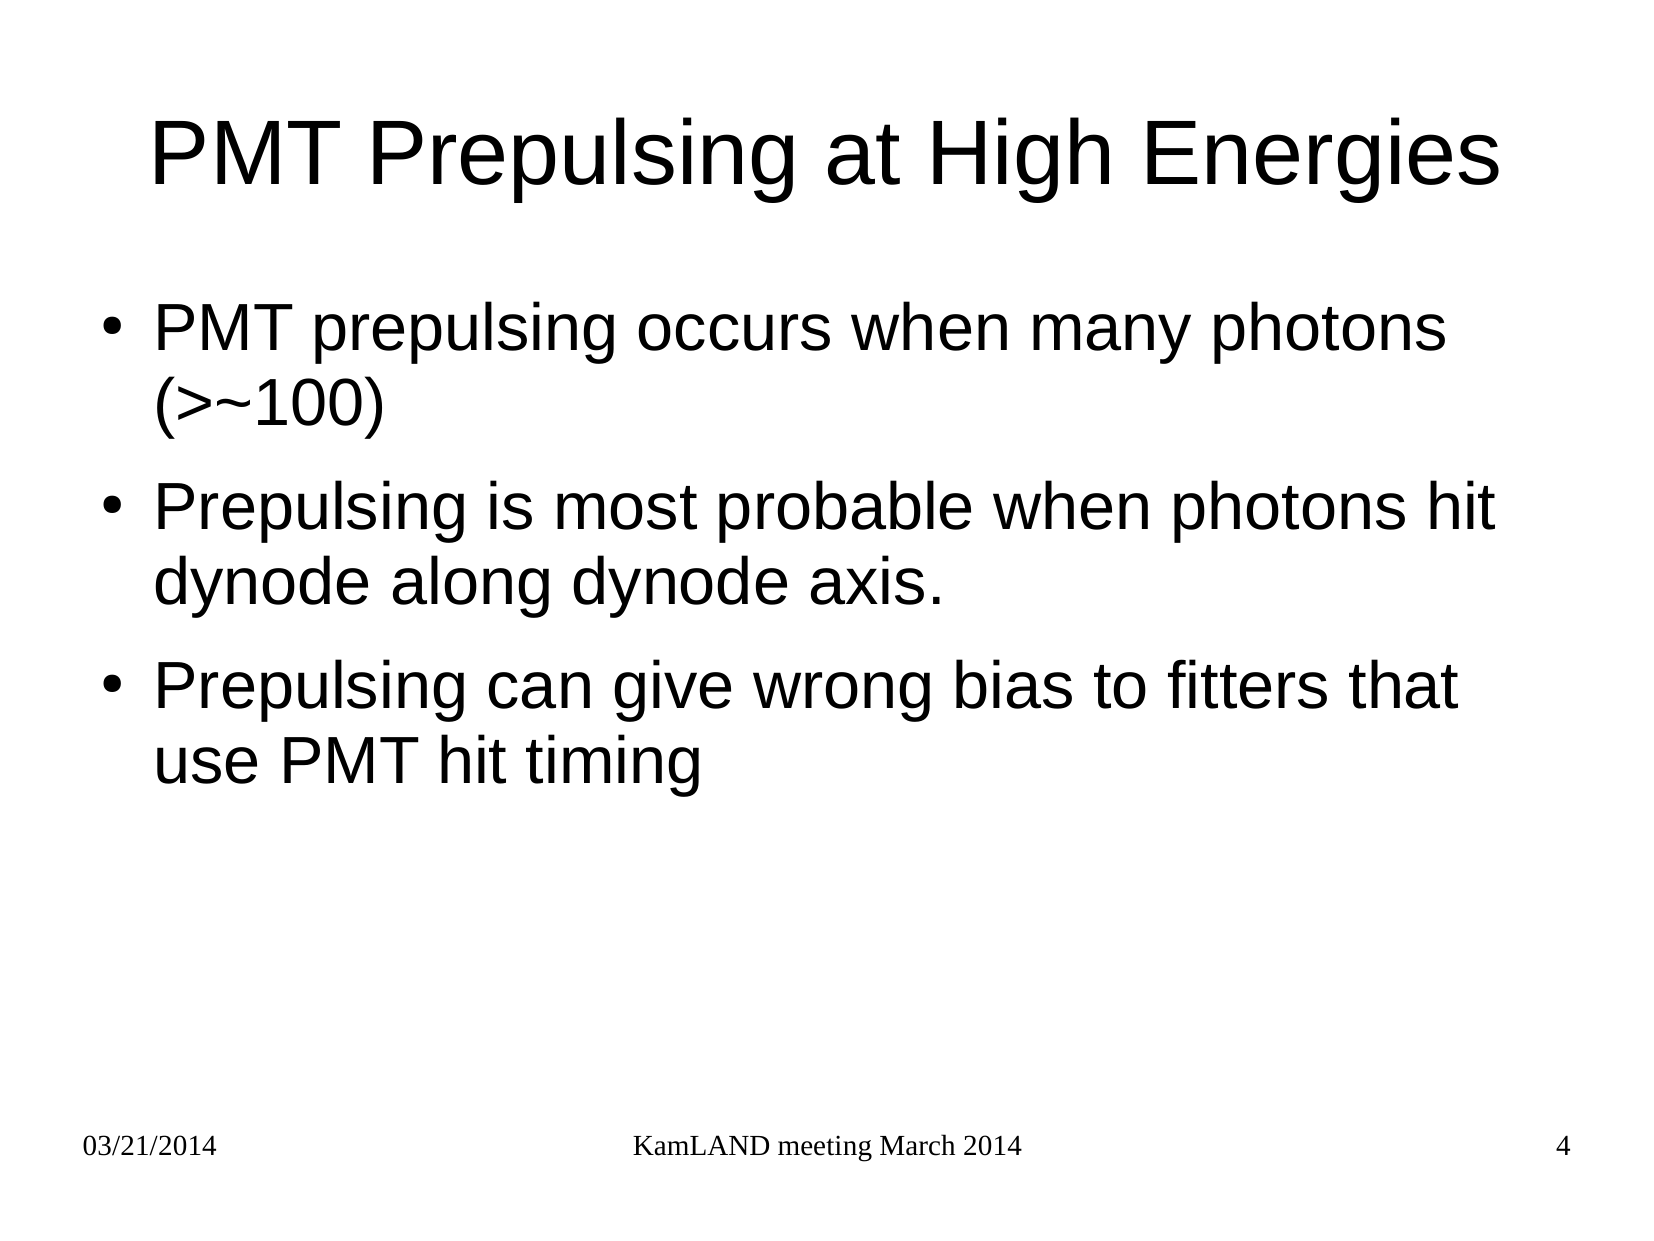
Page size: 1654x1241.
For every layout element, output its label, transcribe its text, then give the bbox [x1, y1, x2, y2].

title PMT Prepulsing at High Energies [82, 49, 1571, 257]
list PMT prepulsing occurs when many photons (>~100) Prepulsing is most probable when photons hit dynode along dynode axis. Prepulsing can give wrong bias to fitters that use PMT hit timing [82, 290, 1538, 1010]
